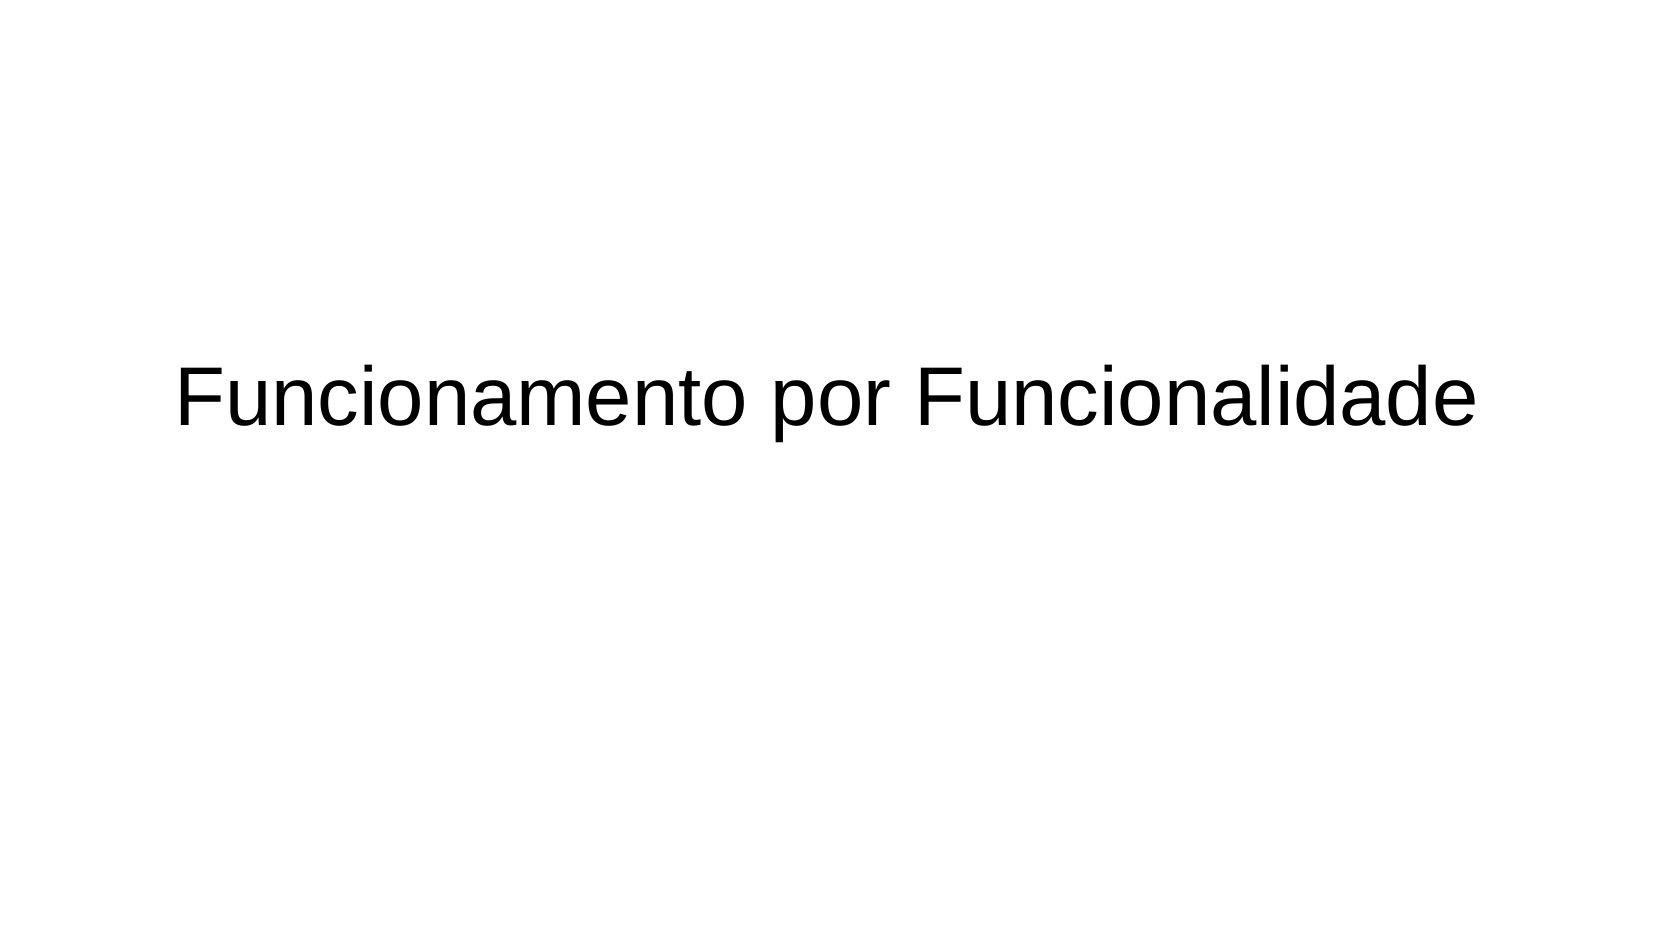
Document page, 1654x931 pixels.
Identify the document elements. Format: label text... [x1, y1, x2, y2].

subtitle Funcionamento por Funcionalidade [82, 37, 1571, 757]
